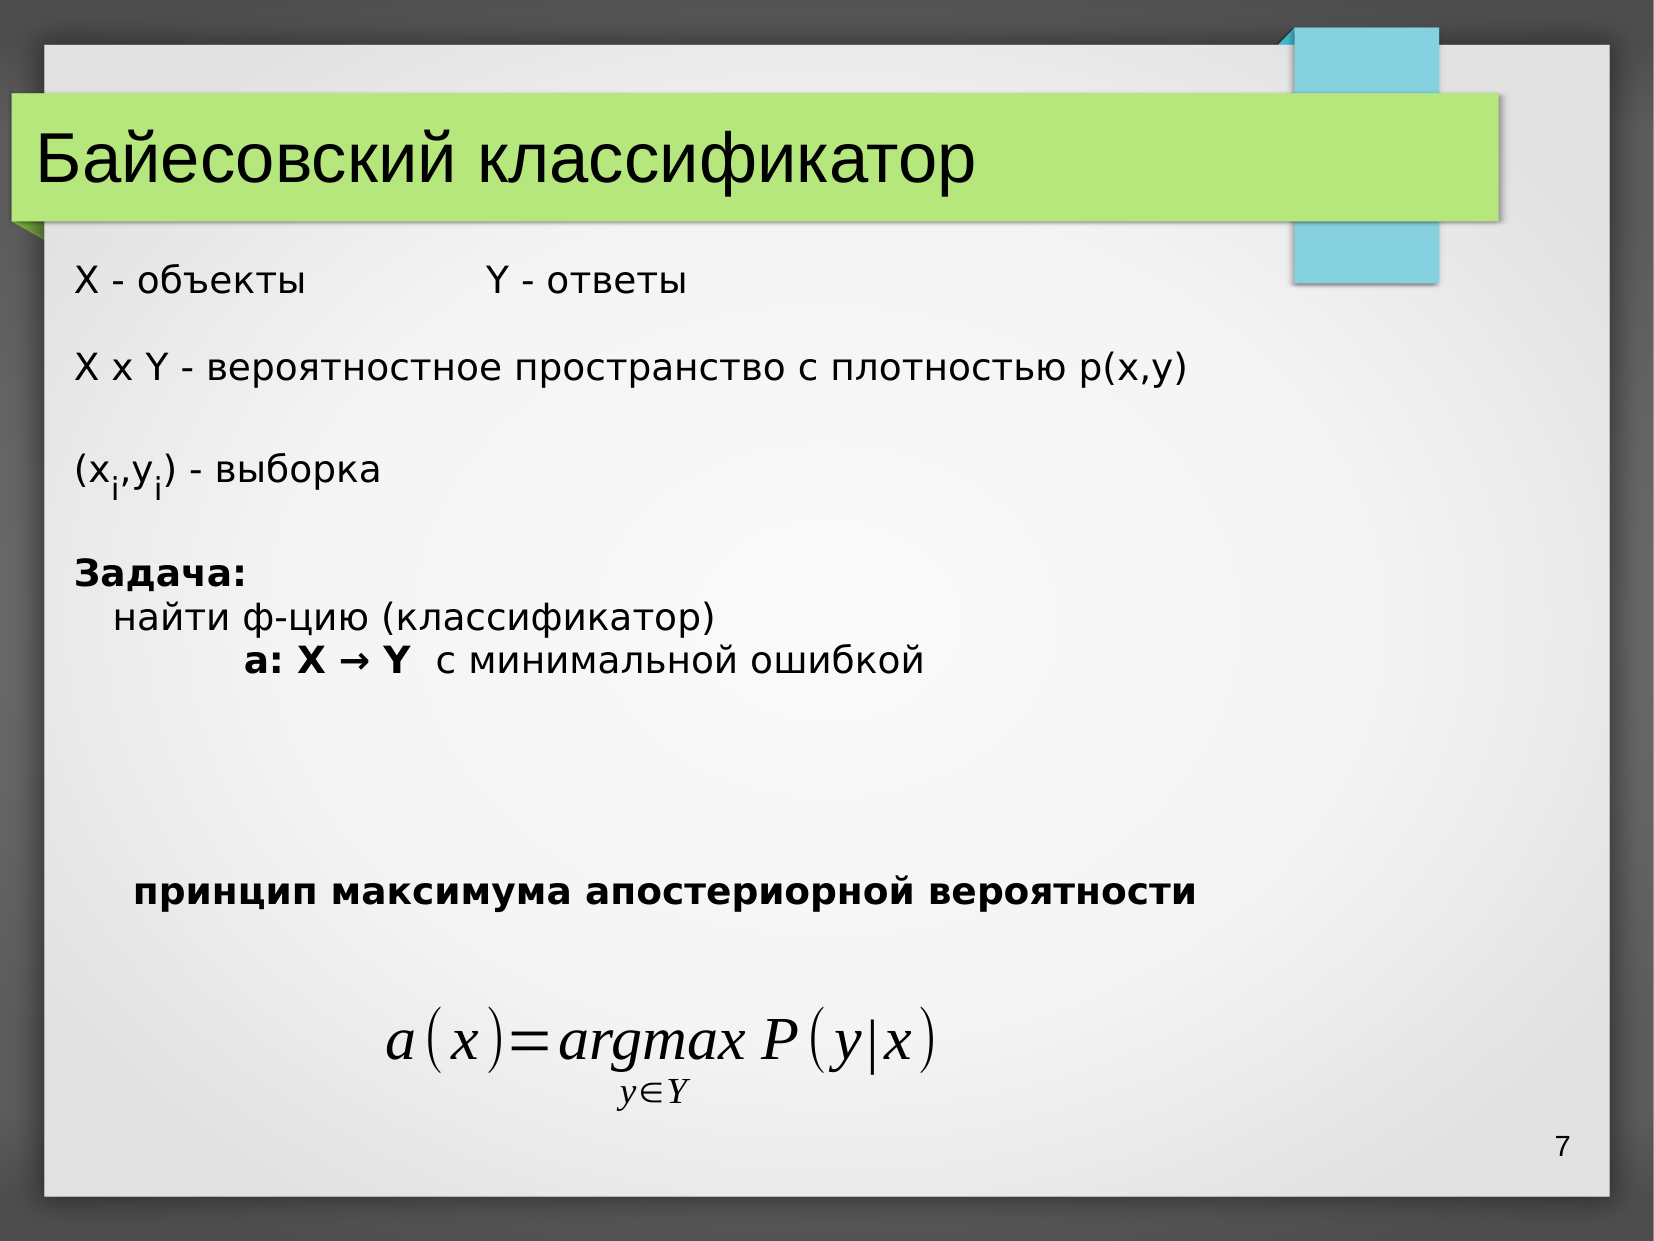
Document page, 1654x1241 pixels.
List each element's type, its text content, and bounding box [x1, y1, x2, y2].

picture [0, 0, 1654, 1241]
text_box X - объекты Y - ответы X x Y - вероятностное пространство с плотностью p(x,y) (xi,yi) - выборка Задача: найти ф-цию (классификатор) a: X → Y с минимальной ошибкой [59, 251, 1583, 780]
title Байесовский классификатор [35, 118, 1489, 199]
chart [377, 1003, 946, 1116]
text_box принцип максимума апостериорной вероятности [118, 862, 1359, 954]
